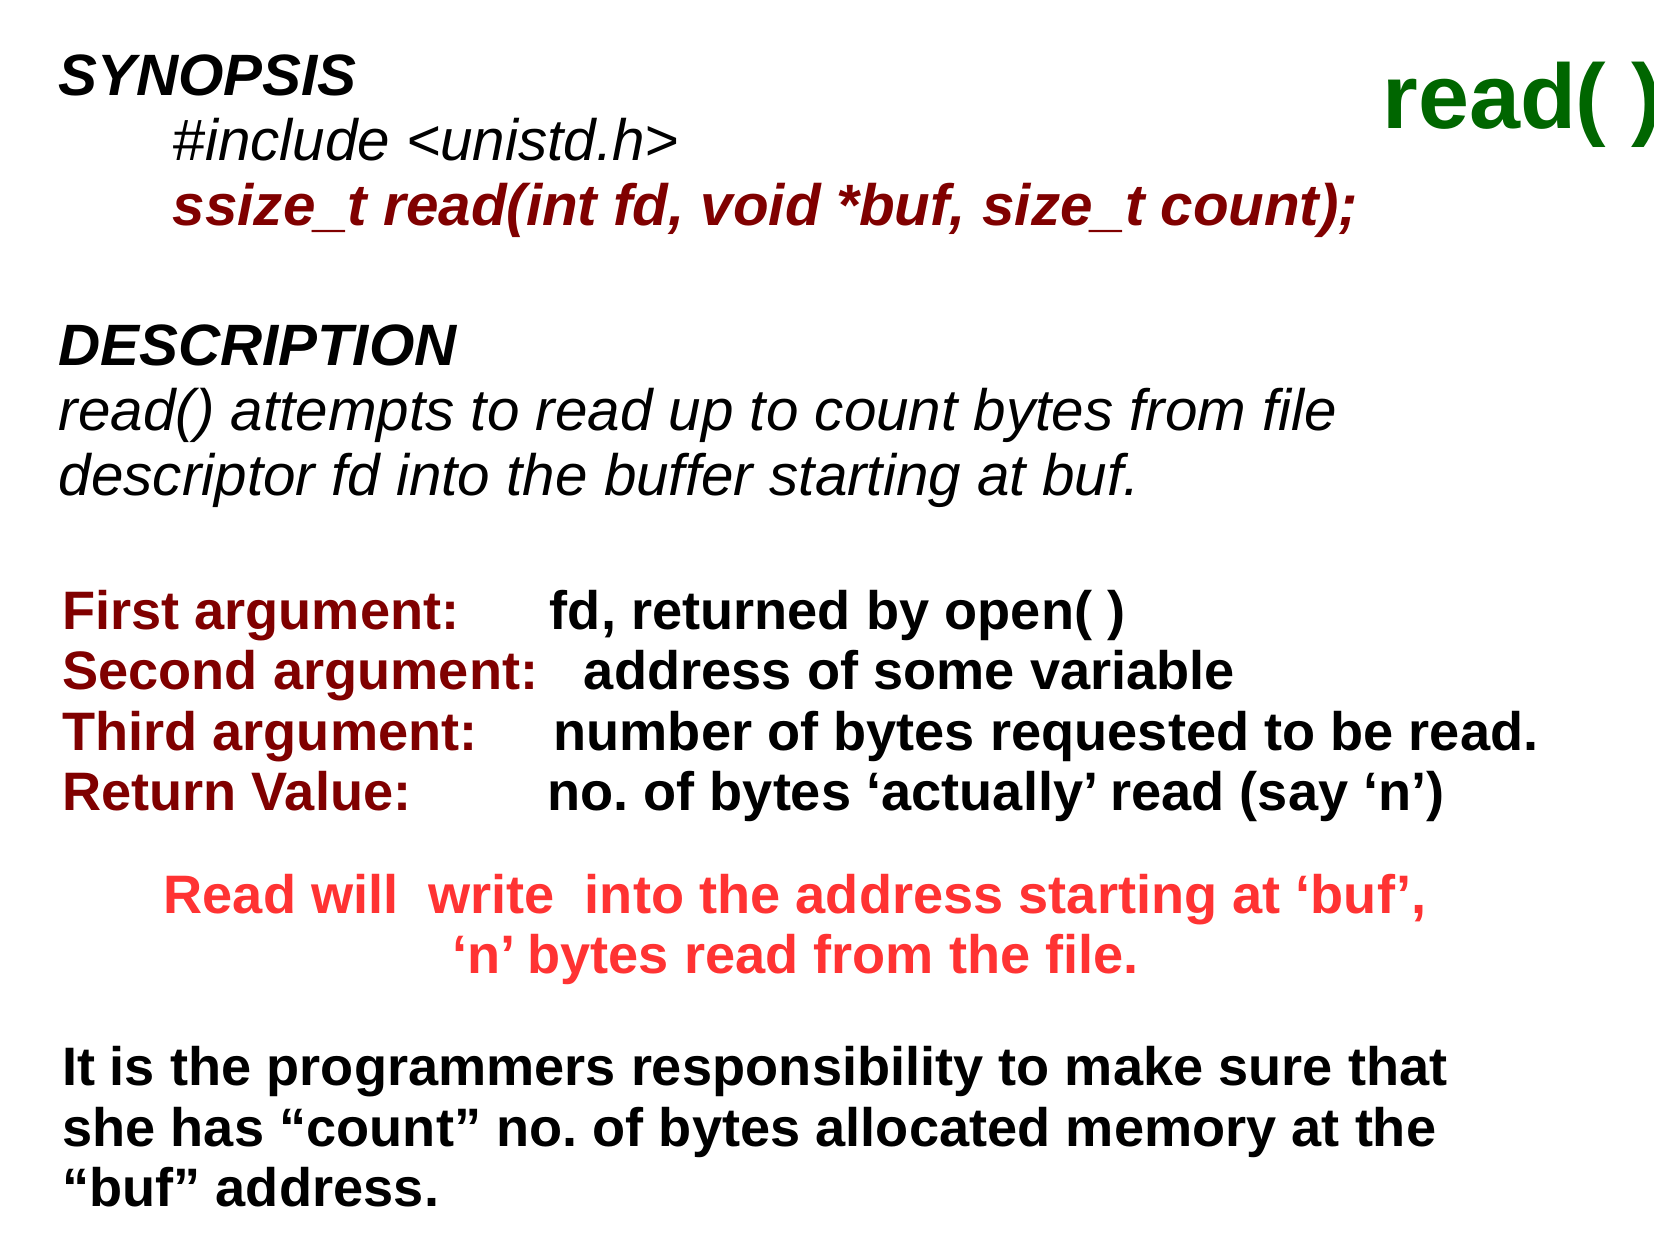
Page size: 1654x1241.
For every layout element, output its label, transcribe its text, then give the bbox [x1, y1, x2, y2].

title read( ) [1263, 0, 1654, 201]
subtitle SYNOPSIS #include <unistd.h> ssize_t read(int fd, void *buf, size_t count); DESCRIPTION read() attempts to read up to count bytes from file descriptor fd into the buffer starting at buf. [59, 18, 1548, 532]
text_box First argument: fd, returned by open( ) Second argument: address of some variable Third argument: number of bytes requested to be read. Return Value: no. of bytes ‘actually’ read (say ‘n’) Read will write into the address starting at ‘buf’, ‘n’ bytes read from the file. It is the programmers responsibility to make sure that she has “count” no. of bytes allocated memory at the “buf” address. [47, 572, 1560, 1226]
